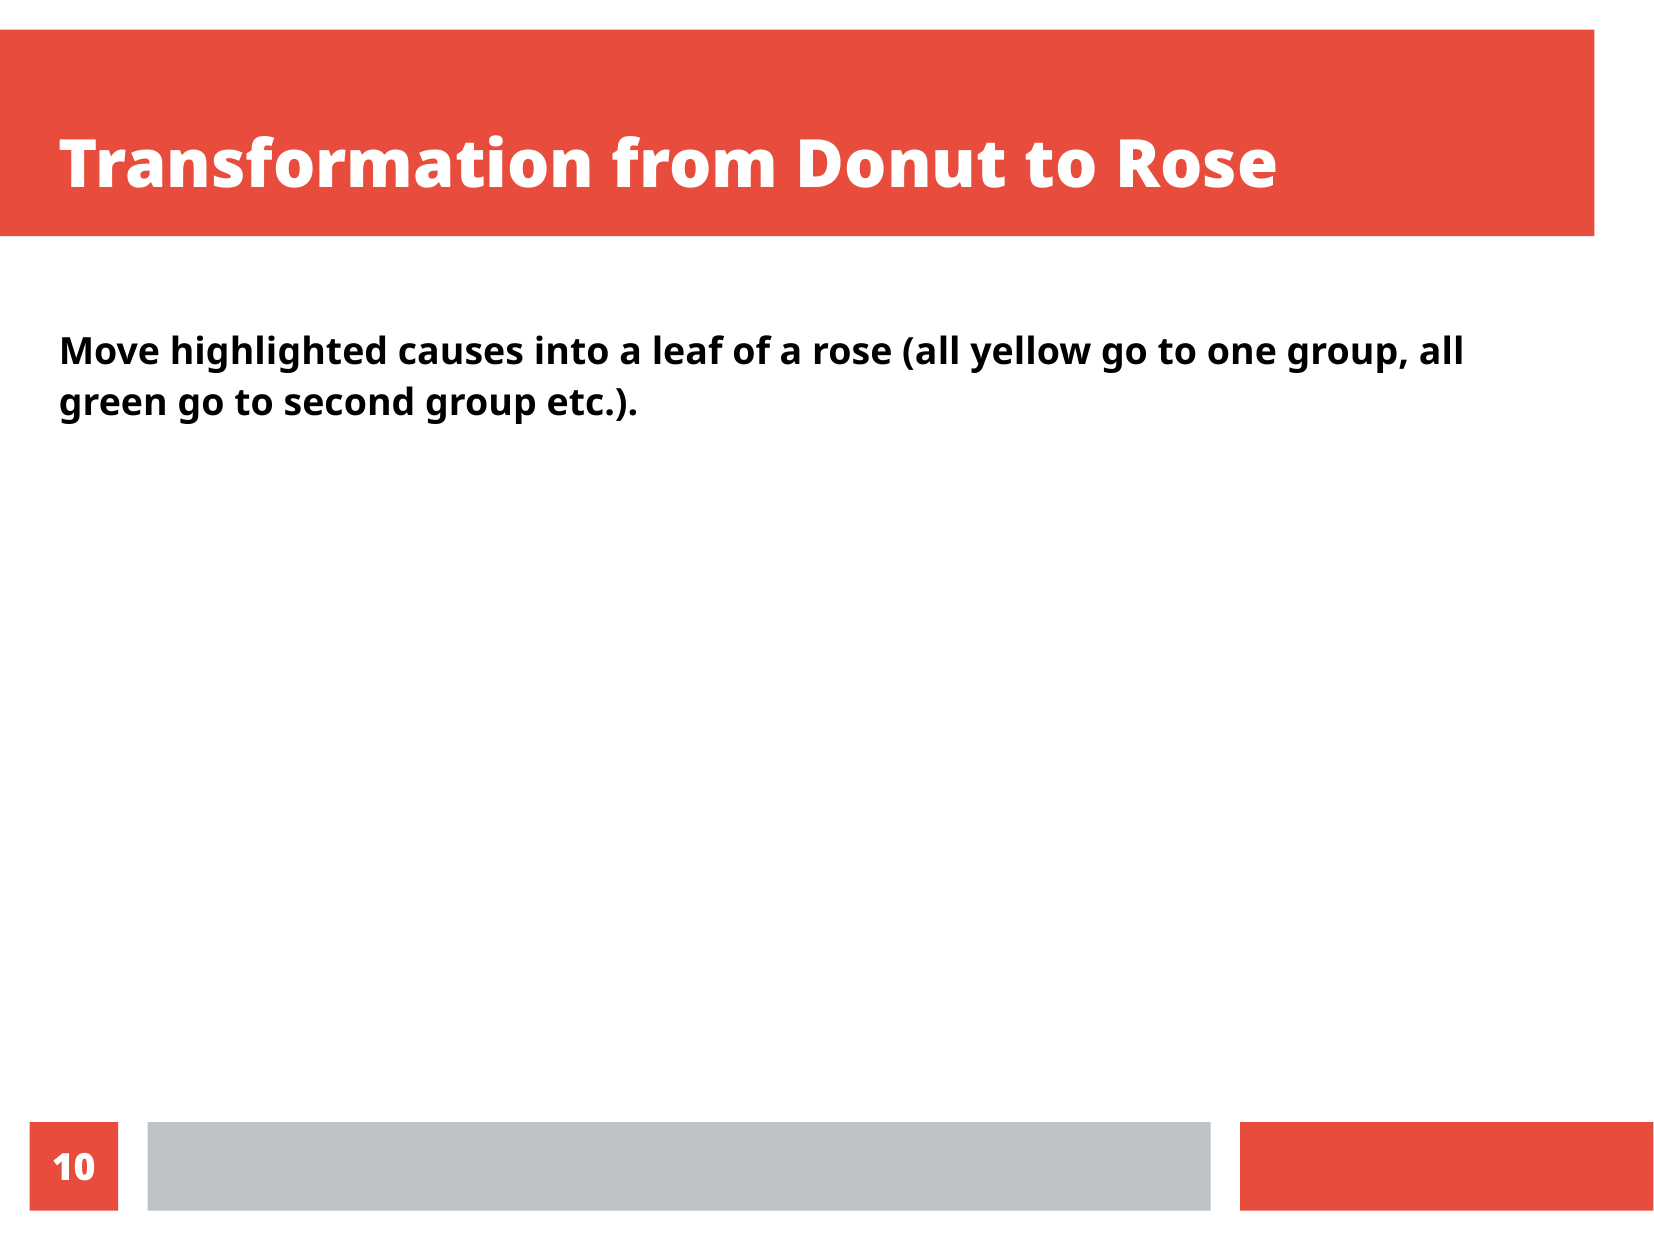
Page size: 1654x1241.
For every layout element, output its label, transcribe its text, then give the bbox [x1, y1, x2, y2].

list Move highlighted causes into a leaf of a rose (all yellow go to one group, all green go to second group etc.). [59, 324, 1565, 1093]
title Transformation from Donut to Rose [59, 59, 1595, 207]
